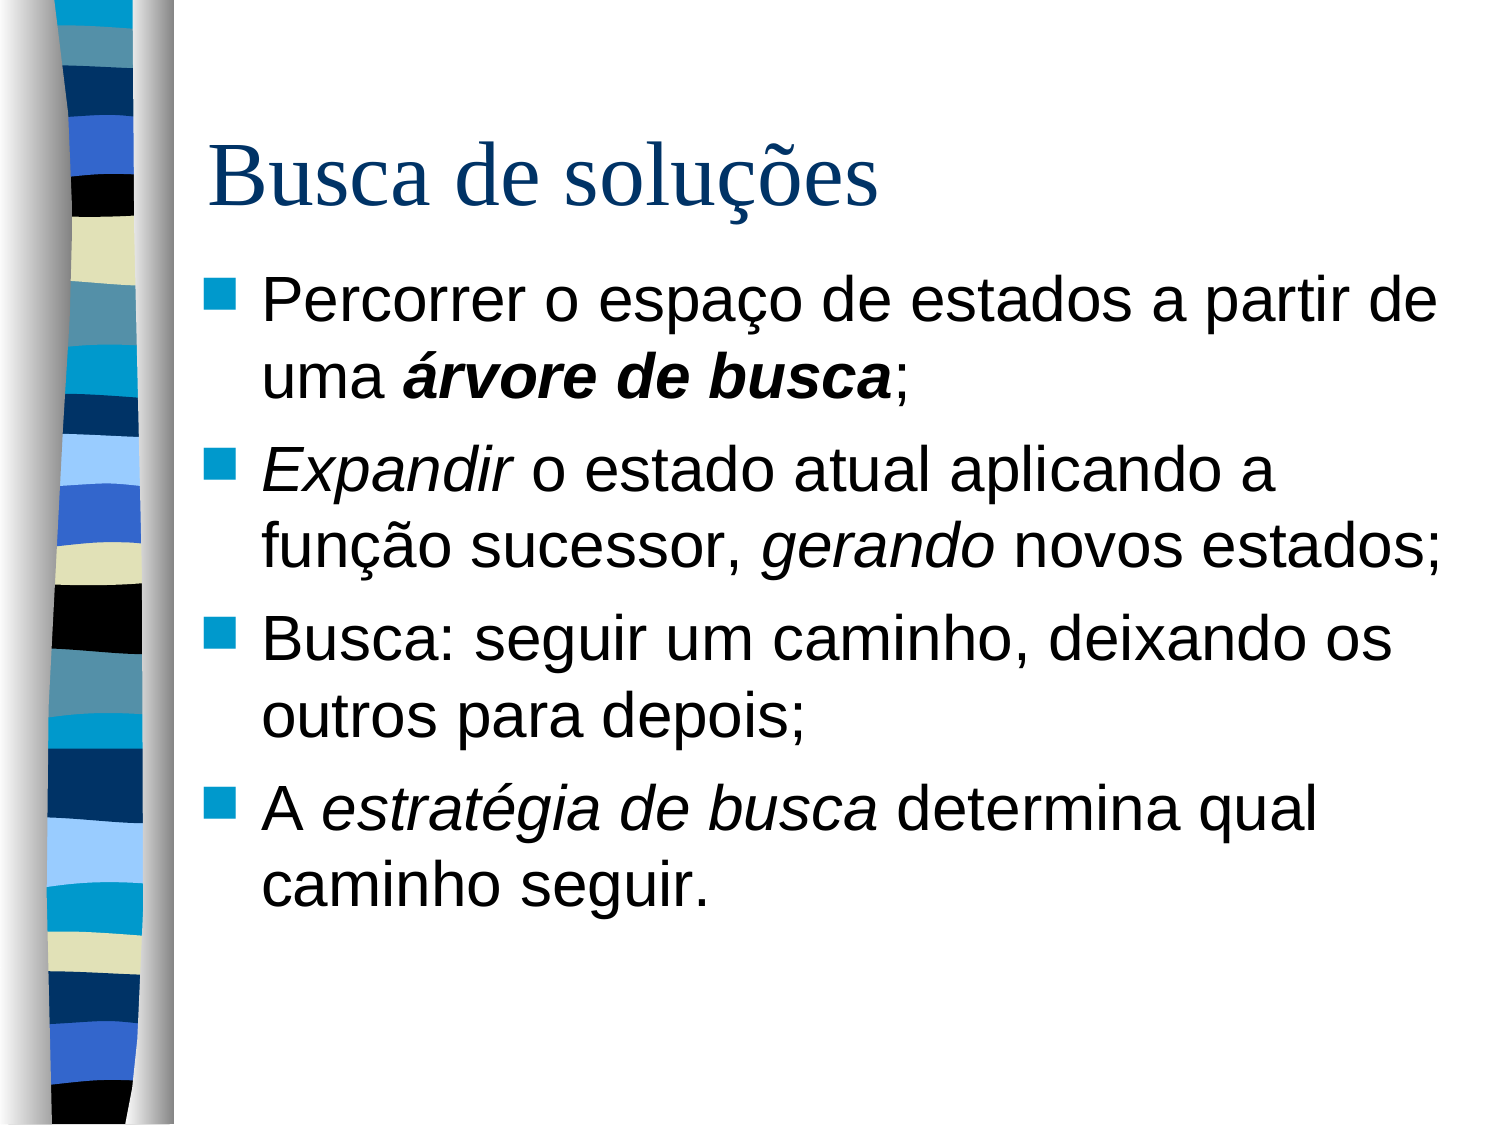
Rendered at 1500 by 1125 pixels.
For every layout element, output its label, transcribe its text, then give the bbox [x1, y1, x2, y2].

list Percorrer o espaço de estados a partir de uma árvore de busca; Expandir o estado atual aplicando a função sucessor, gerando novos estados; Busca: seguir um caminho, deixando os outros para depois; A estratégia de busca determina qual caminho seguir. [192, 249, 1468, 1000]
title Busca de soluções [192, 74, 1468, 249]
